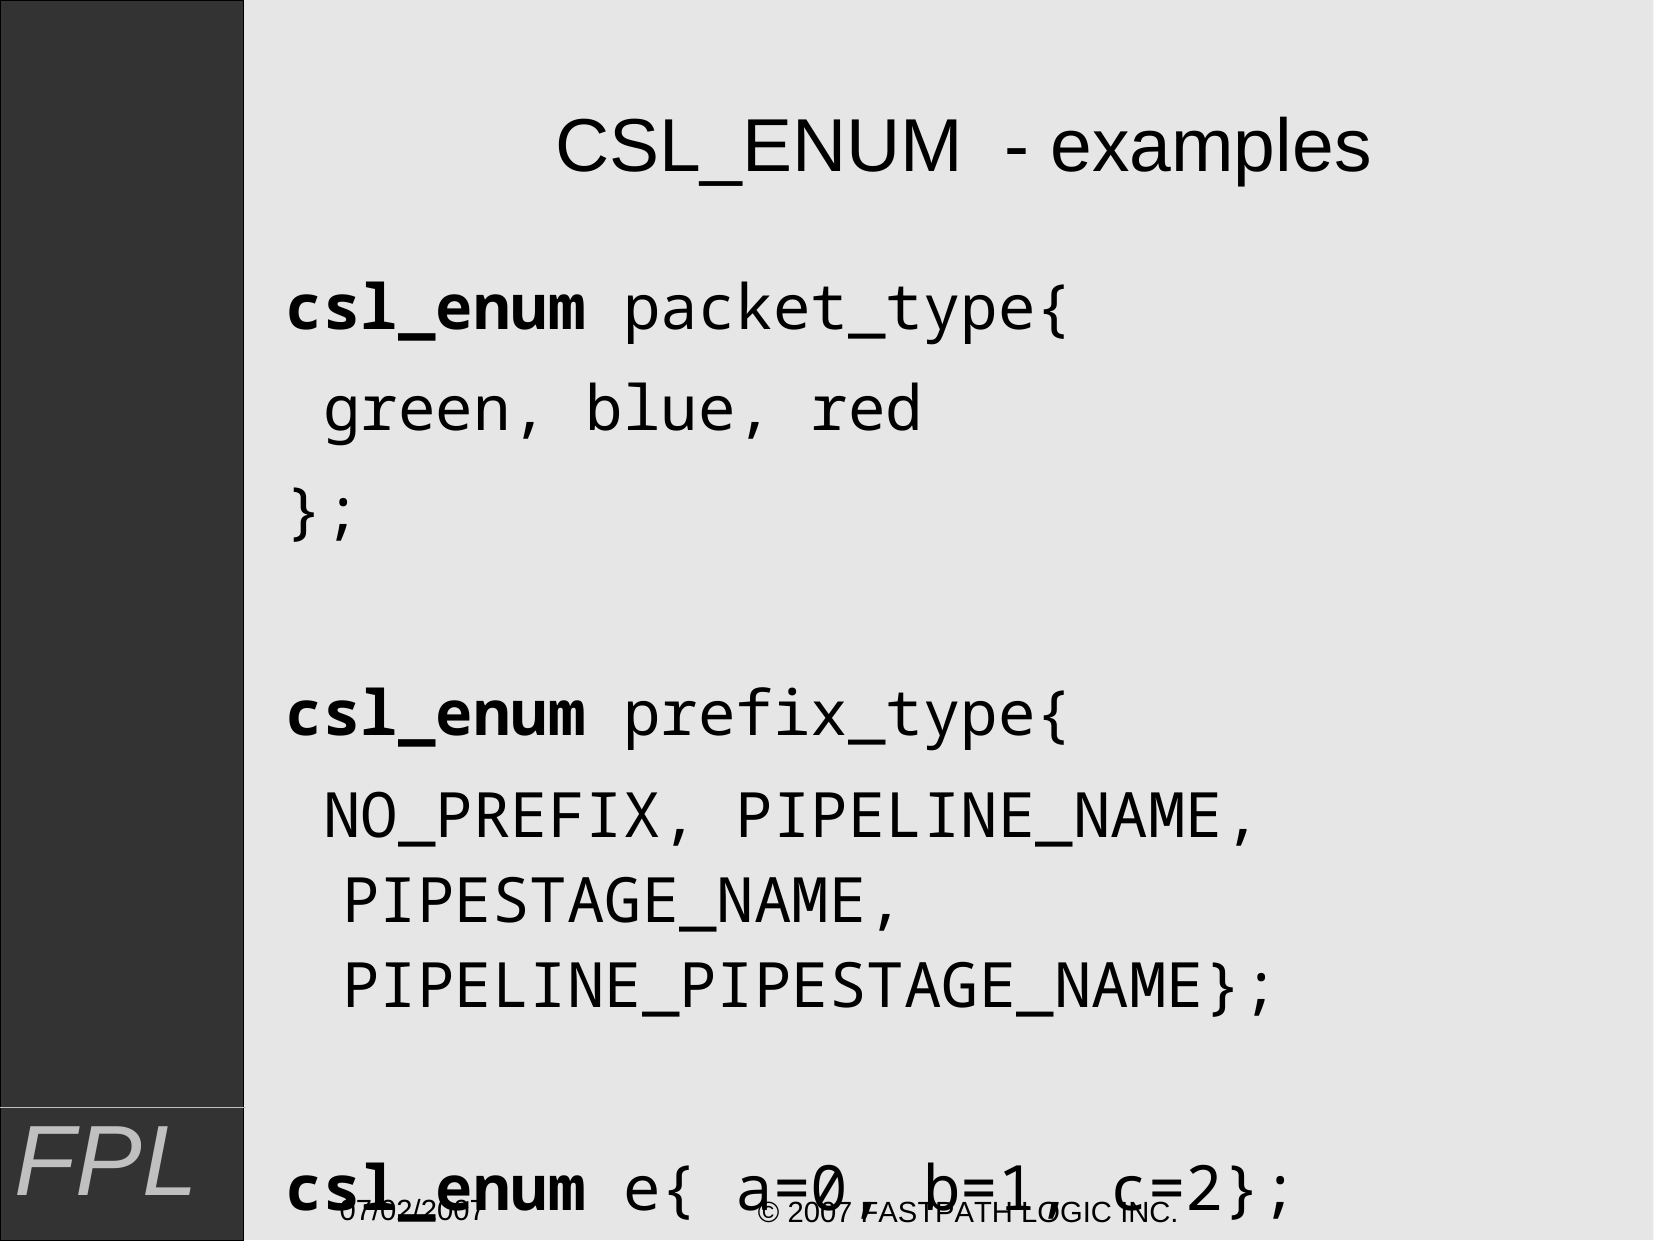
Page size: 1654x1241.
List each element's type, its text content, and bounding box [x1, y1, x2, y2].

title CSL_ENUM - examples [412, 37, 1515, 253]
list csl_enum packet_type{ green, blue, red }; csl_enum prefix_type{ NO_PREFIX, PIPELINE_NAME, PIPESTAGE_NAME, PIPELINE_PIPESTAGE_NAME}; csl_enum e{ a=0, b=1, c=2}; [285, 262, 1654, 1175]
